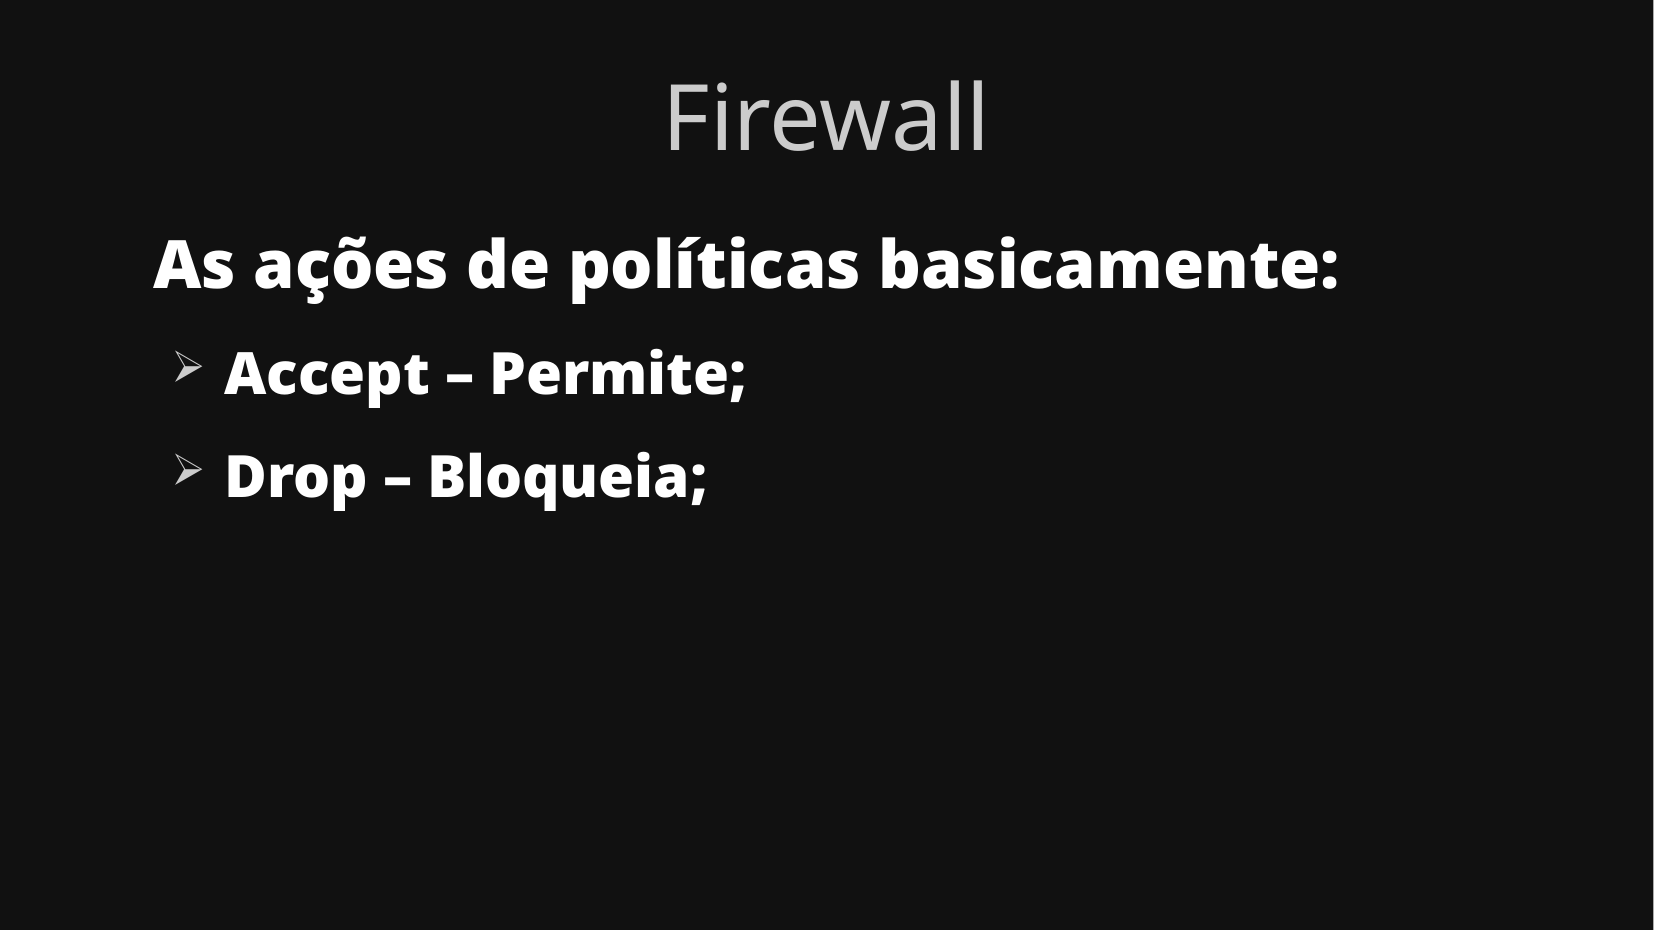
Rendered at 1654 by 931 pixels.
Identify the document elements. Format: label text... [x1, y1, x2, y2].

list As ações de políticas basicamente: Accept – Permite; Drop – Bloqueia; [82, 217, 1571, 758]
title Firewall [82, 37, 1571, 193]
